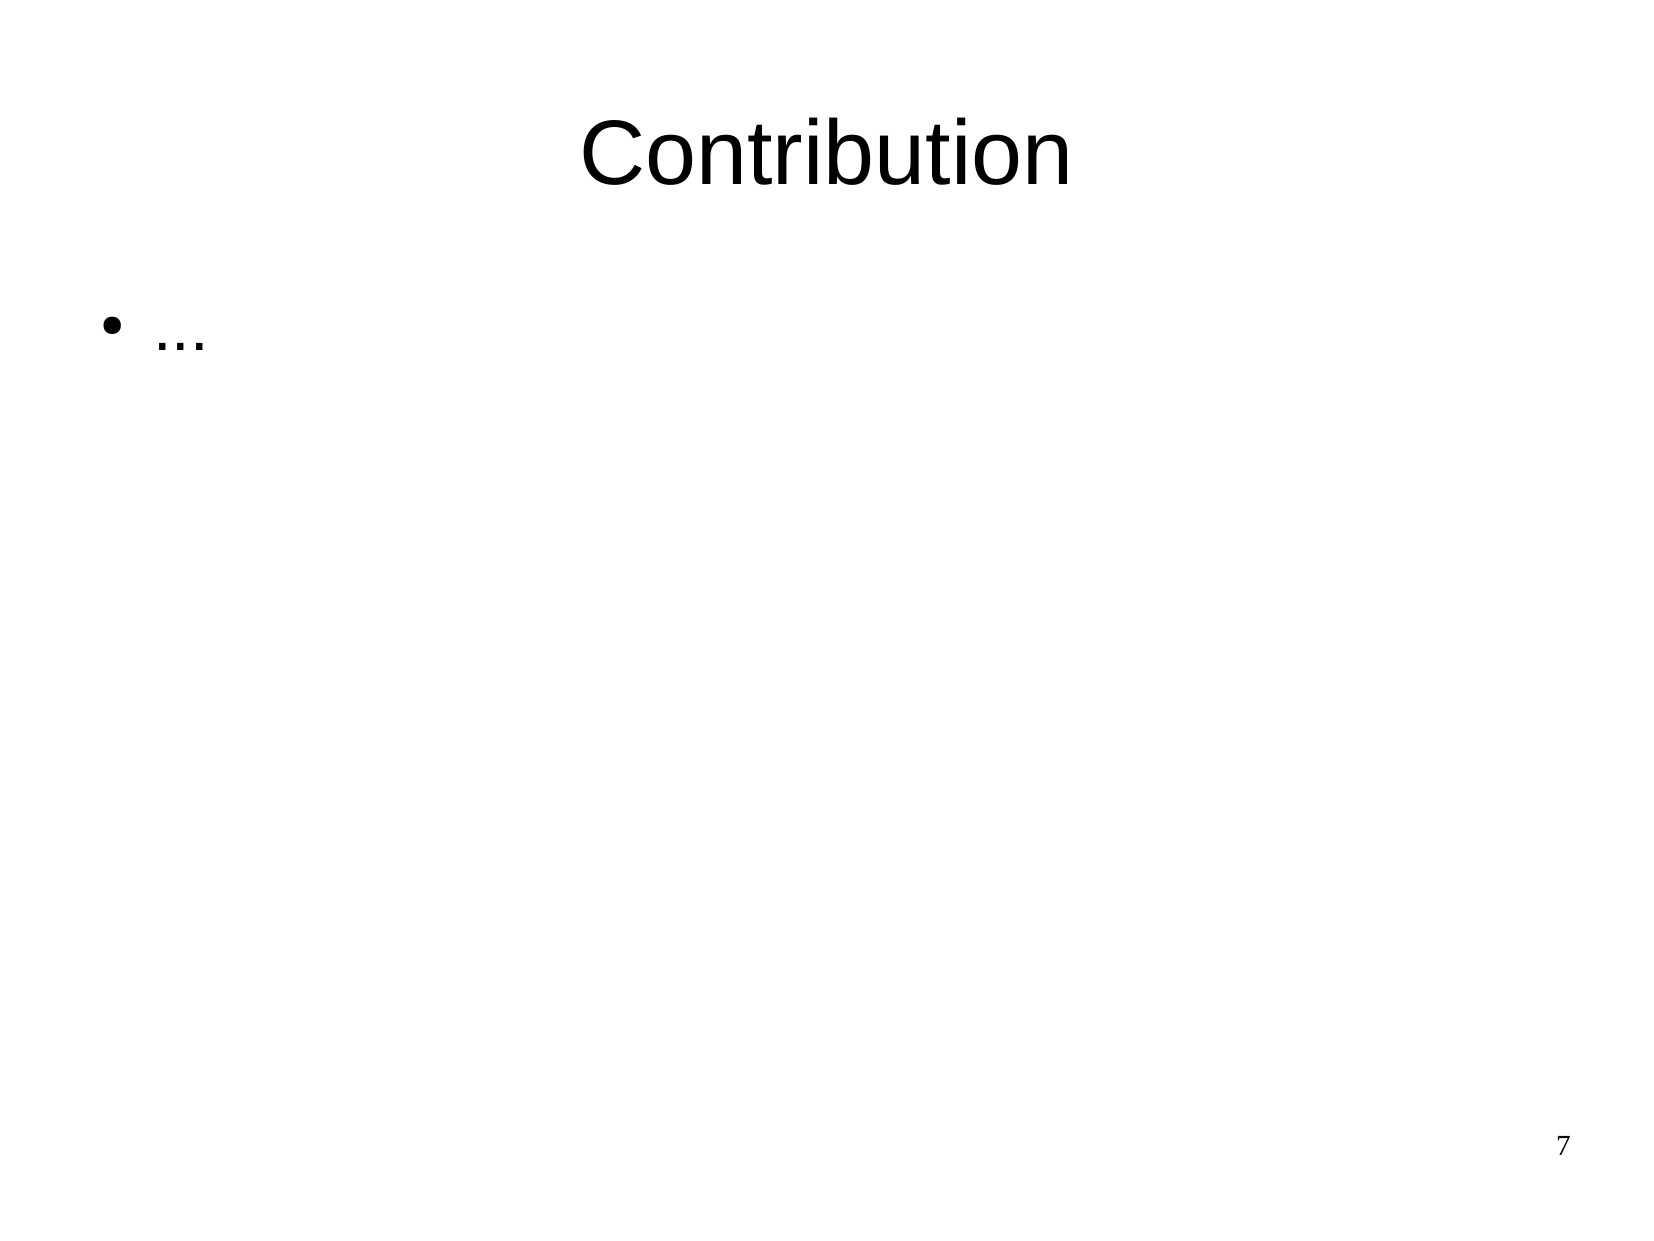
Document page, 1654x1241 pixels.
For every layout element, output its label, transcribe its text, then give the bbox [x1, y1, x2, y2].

list ... [82, 290, 1538, 1010]
title Contribution [82, 49, 1571, 257]
